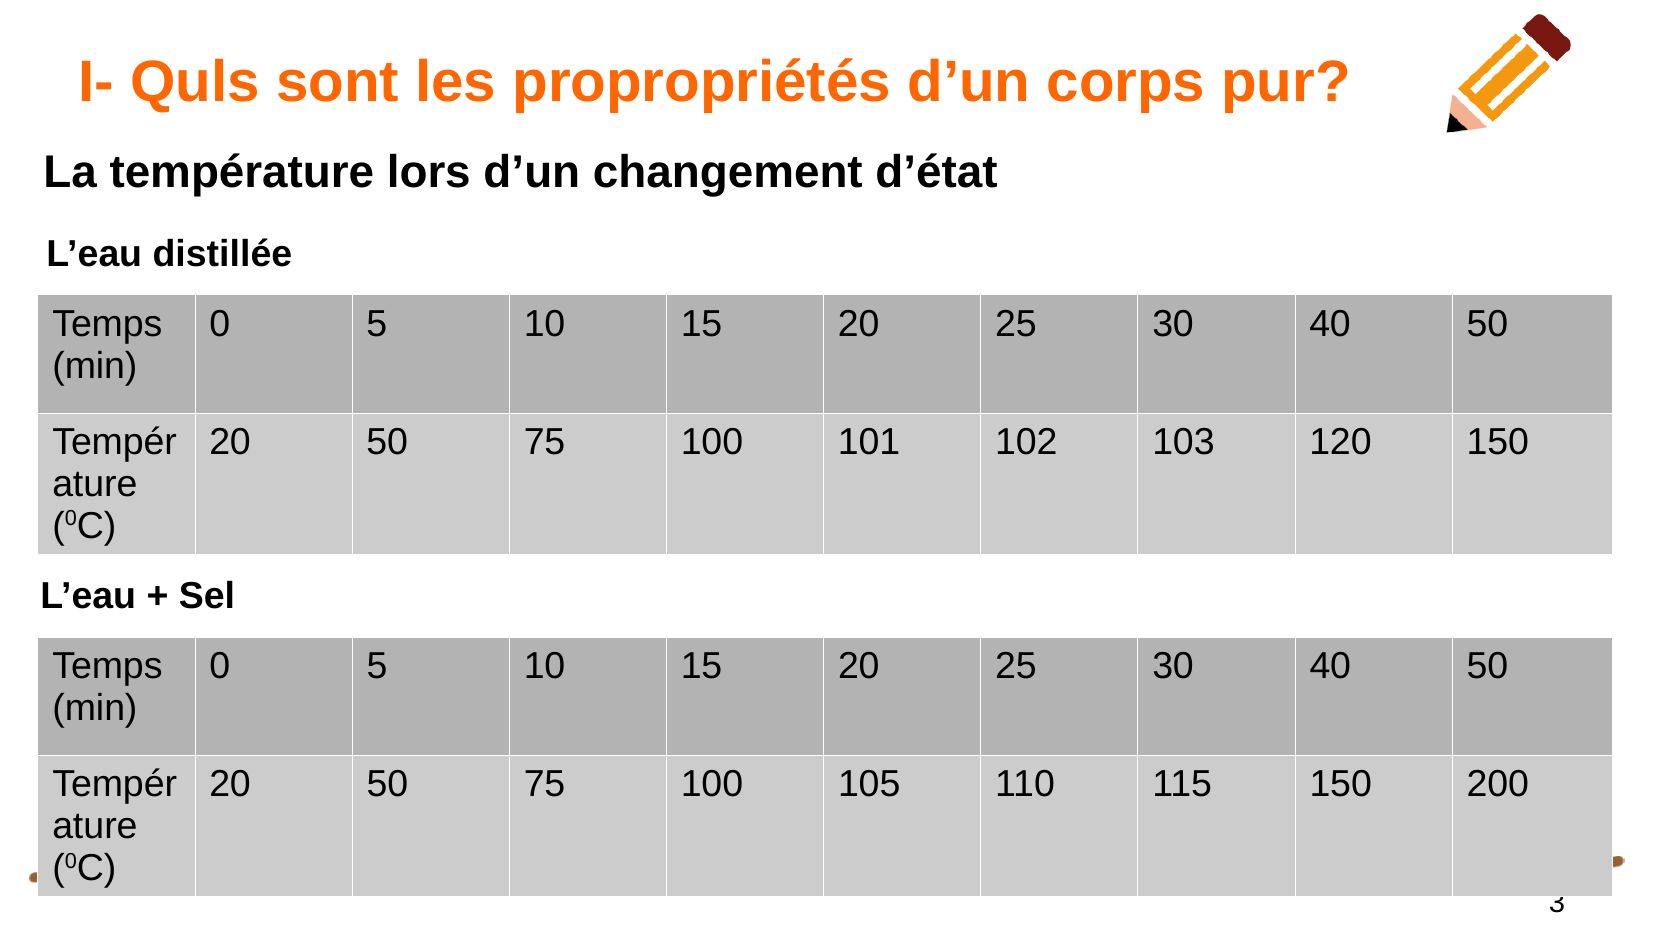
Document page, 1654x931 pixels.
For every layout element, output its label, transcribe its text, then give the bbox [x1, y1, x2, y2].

table_header 15 [667, 638, 823, 755]
table_header 5 [353, 638, 509, 755]
table_cell 101 [824, 414, 980, 554]
text_box L’eau + Sel [25, 567, 251, 625]
table_header 40 [1296, 638, 1452, 755]
text_box La température lors d’un changement d’état [28, 138, 1578, 226]
table_header 5 [353, 295, 509, 413]
table_header 10 [510, 295, 666, 413]
table_cell Température (0C) [38, 756, 195, 896]
table_cell 50 [353, 756, 509, 896]
title I- Quls sont les propropriétés d’un corps pur? [7, 16, 1396, 147]
table_cell 100 [667, 414, 823, 554]
table_cell 115 [1138, 756, 1295, 896]
table_cell 105 [824, 756, 980, 896]
table_header 20 [824, 295, 980, 413]
table_header 20 [824, 638, 980, 755]
table_cell Température (0C) [38, 414, 195, 554]
picture [1446, 14, 1571, 133]
table_cell 20 [196, 756, 352, 896]
table_header Temps (min) [38, 638, 195, 755]
table_cell 75 [510, 756, 666, 896]
picture [29, 856, 37, 886]
table_header 50 [1453, 638, 1612, 755]
picture [1613, 856, 1625, 886]
table_header 30 [1138, 638, 1295, 755]
table_header 50 [1453, 295, 1612, 413]
table_cell 103 [1138, 414, 1295, 554]
table_cell 200 [1453, 756, 1612, 896]
table_header 0 [196, 638, 352, 755]
table_cell 150 [1453, 414, 1612, 554]
table_cell 120 [1296, 414, 1452, 554]
text_box L’eau distillée [31, 225, 308, 282]
table_cell 50 [353, 414, 509, 554]
table_header 10 [510, 638, 666, 755]
table_header 25 [981, 638, 1137, 755]
table_header 0 [196, 295, 352, 413]
table_cell 75 [510, 414, 666, 554]
table_cell 100 [667, 756, 823, 896]
table_header 25 [981, 295, 1137, 413]
table_header 30 [1138, 295, 1295, 413]
table_cell 20 [196, 414, 352, 554]
table_cell 150 [1296, 756, 1452, 896]
table_header 15 [667, 295, 823, 413]
table_cell 102 [981, 414, 1137, 554]
table_header 40 [1296, 295, 1452, 413]
table_cell 110 [981, 756, 1137, 896]
table_header Temps (min) [38, 295, 195, 413]
